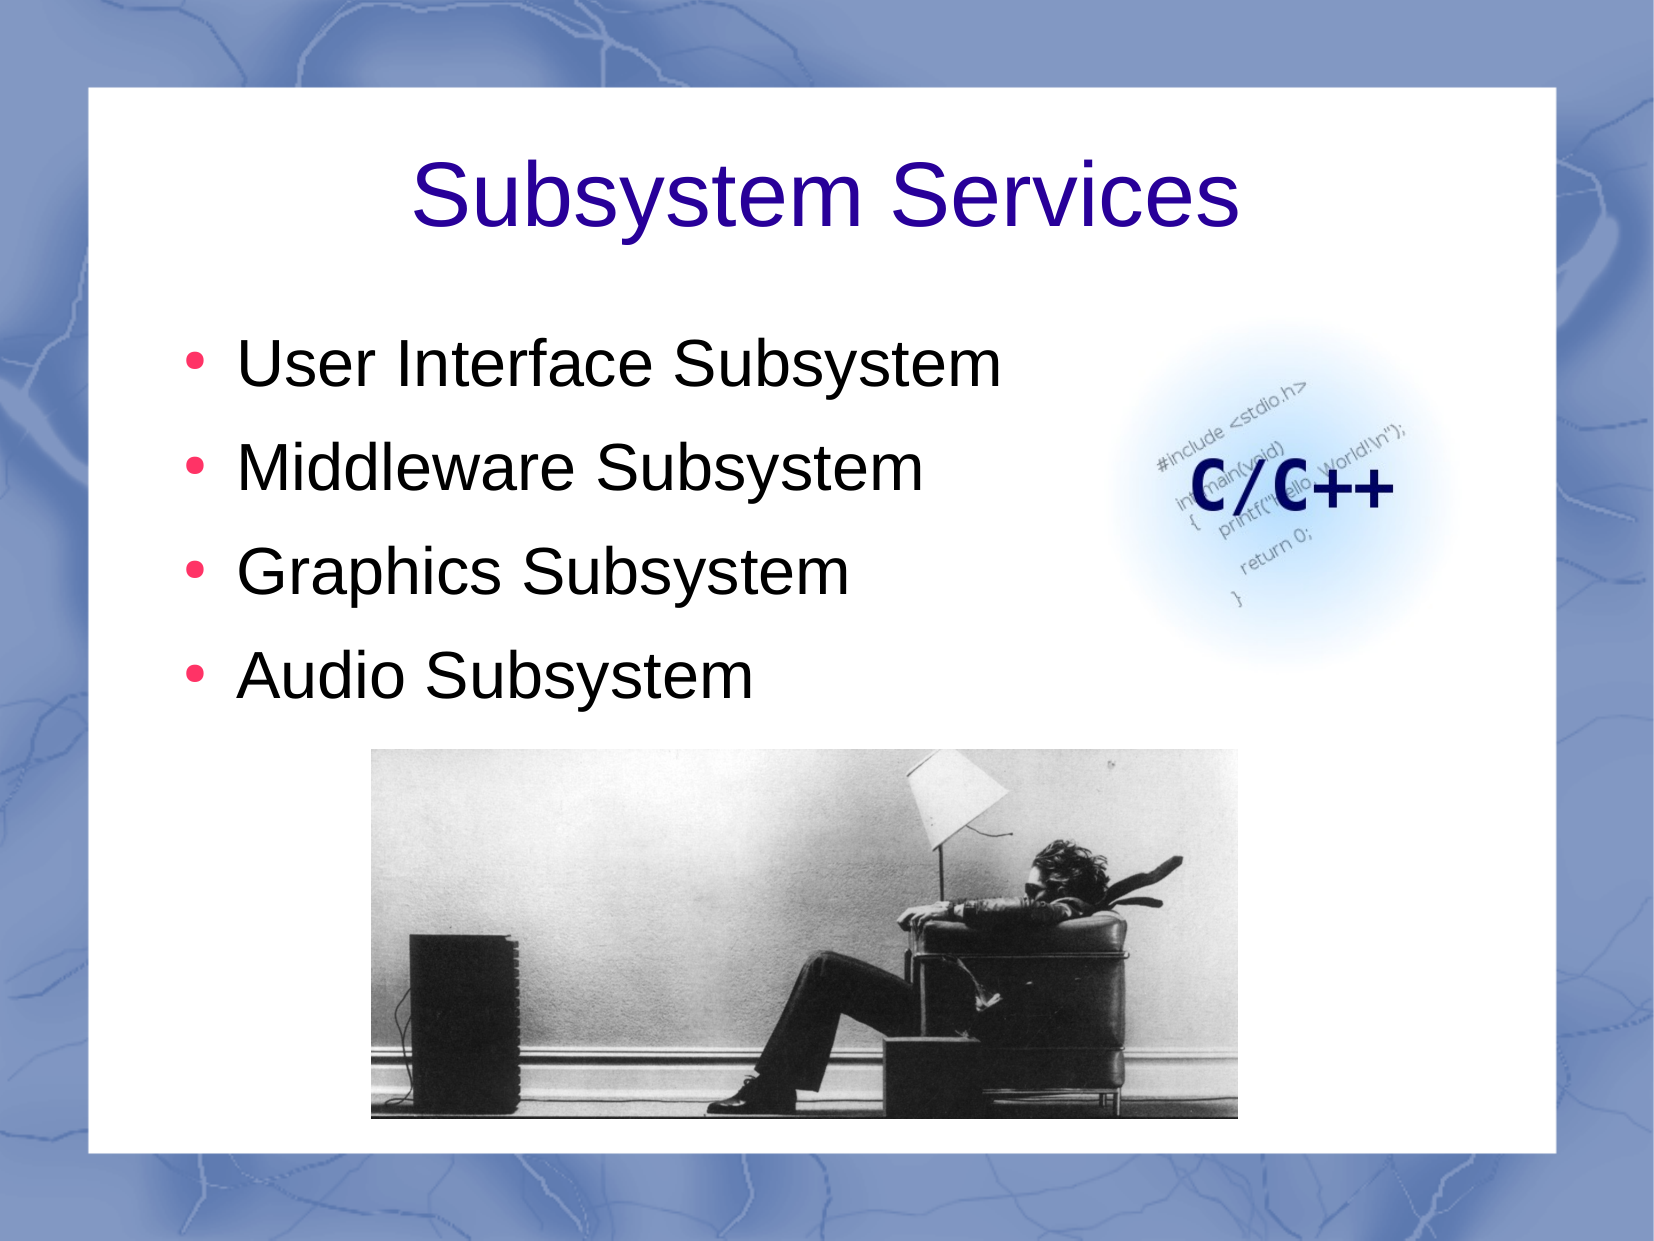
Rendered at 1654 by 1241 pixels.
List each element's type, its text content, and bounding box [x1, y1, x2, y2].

title Subsystem Services [118, 98, 1536, 291]
list User Interface Subsystem Middleware Subsystem Graphics Subsystem Audio Subsystem [147, 325, 1506, 996]
picture [0, 0, 1654, 1241]
